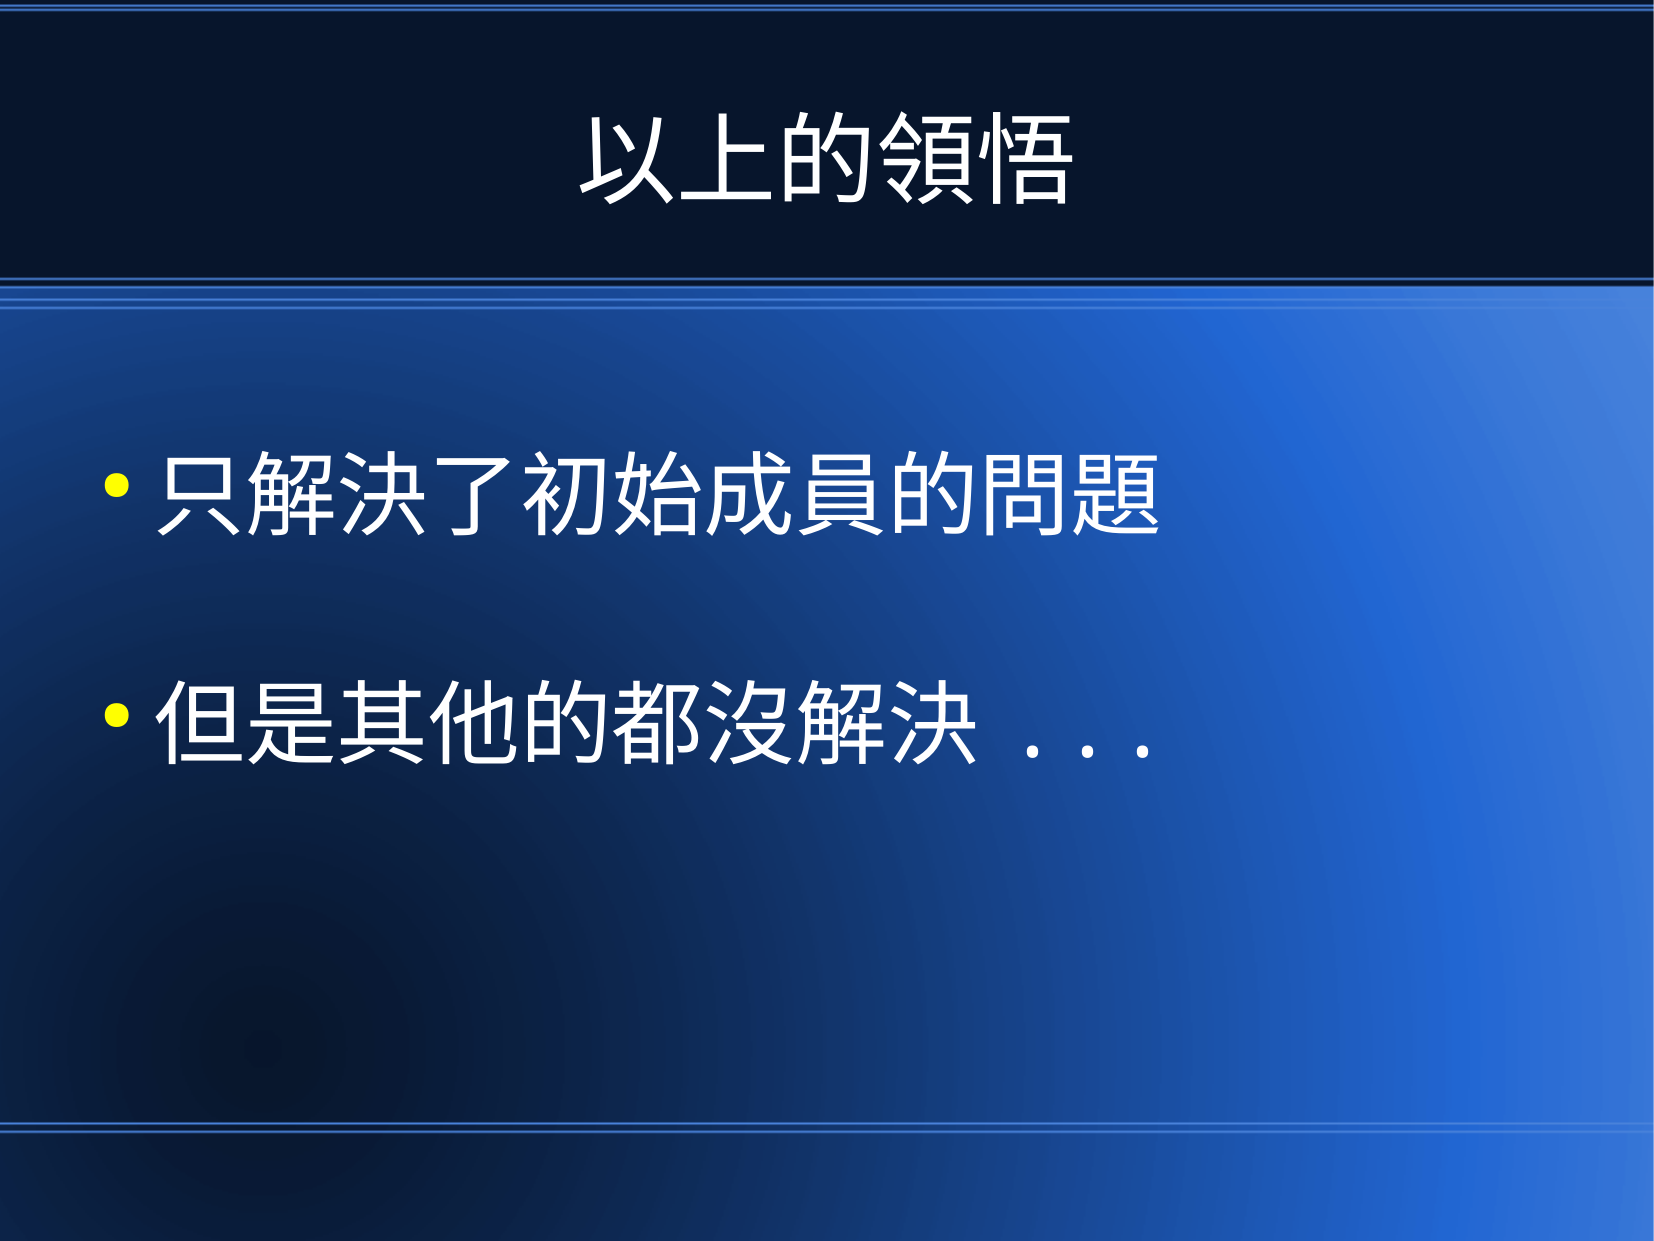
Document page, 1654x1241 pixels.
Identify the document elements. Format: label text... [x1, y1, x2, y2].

list 只解決了初始成員的問題 但是其他的都沒解決... [82, 355, 1571, 1241]
picture [0, 0, 1654, 1241]
title 以上的領悟 [82, 49, 1571, 257]
